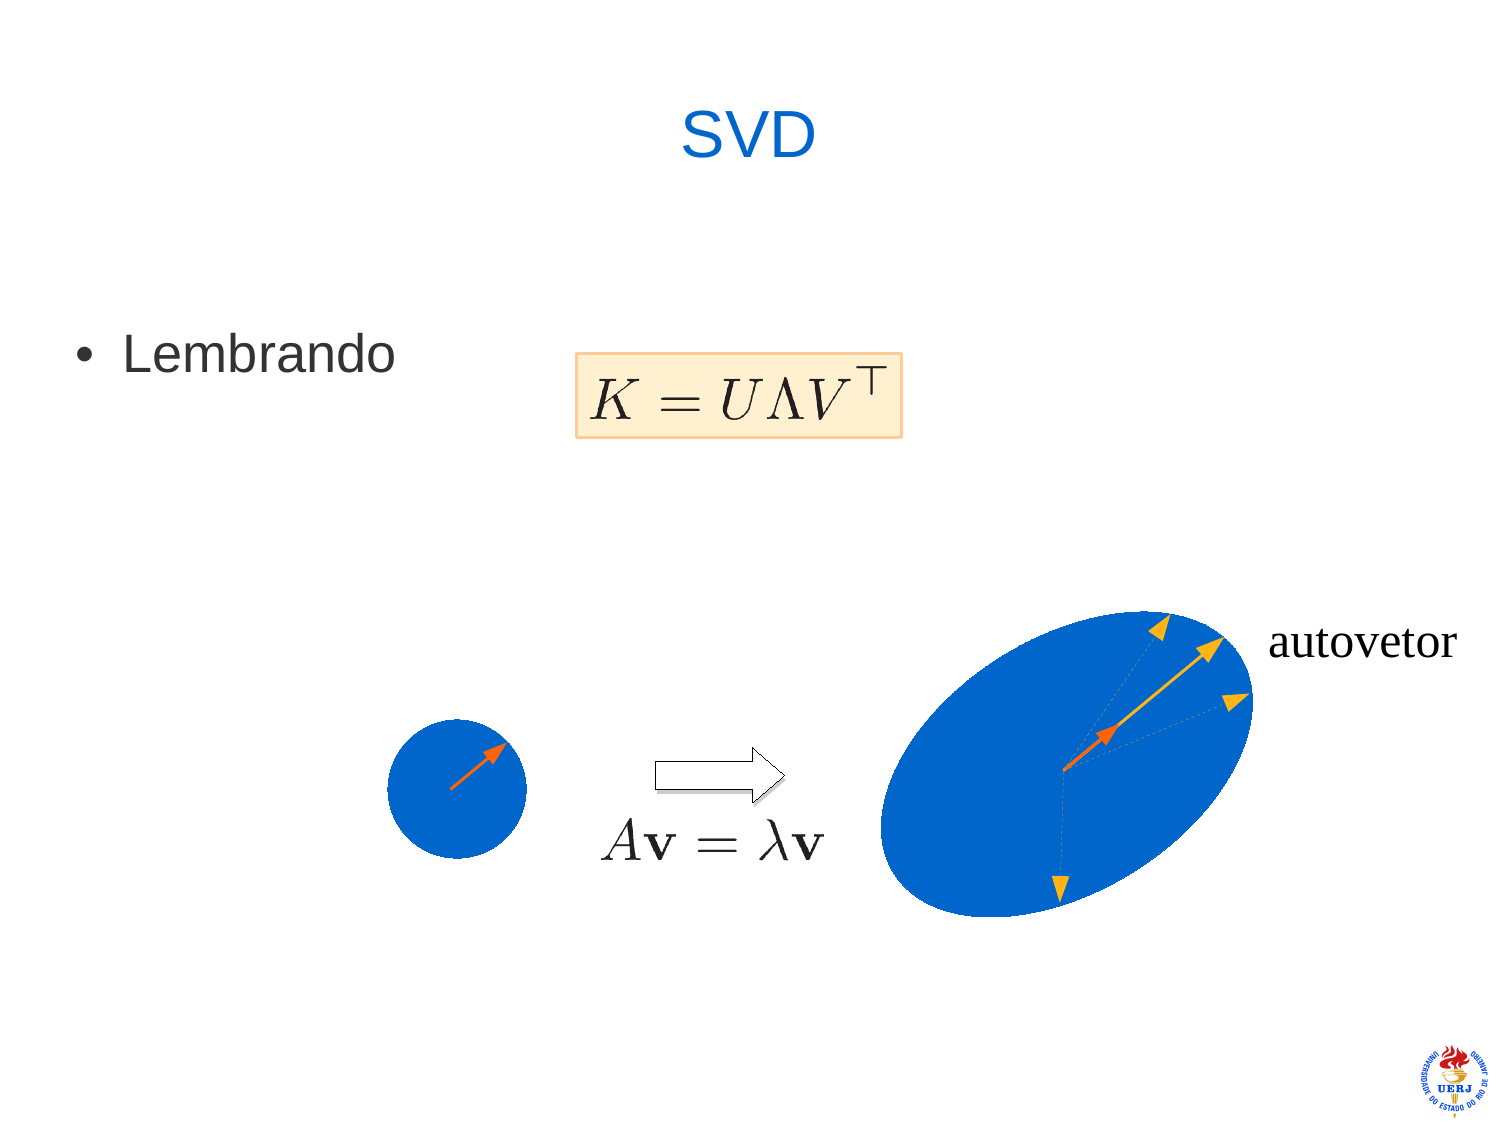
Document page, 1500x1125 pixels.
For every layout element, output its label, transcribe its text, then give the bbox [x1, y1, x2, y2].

picture [1421, 1045, 1488, 1118]
text_box [655, 747, 785, 803]
picture [594, 815, 834, 868]
text_box [576, 353, 902, 438]
picture [583, 362, 899, 427]
list Lembrando [75, 262, 1424, 1004]
title SVD [75, 45, 1424, 232]
text_box [881, 611, 1253, 917]
text_box autovetor [1253, 609, 1473, 676]
text_box [387, 719, 527, 859]
